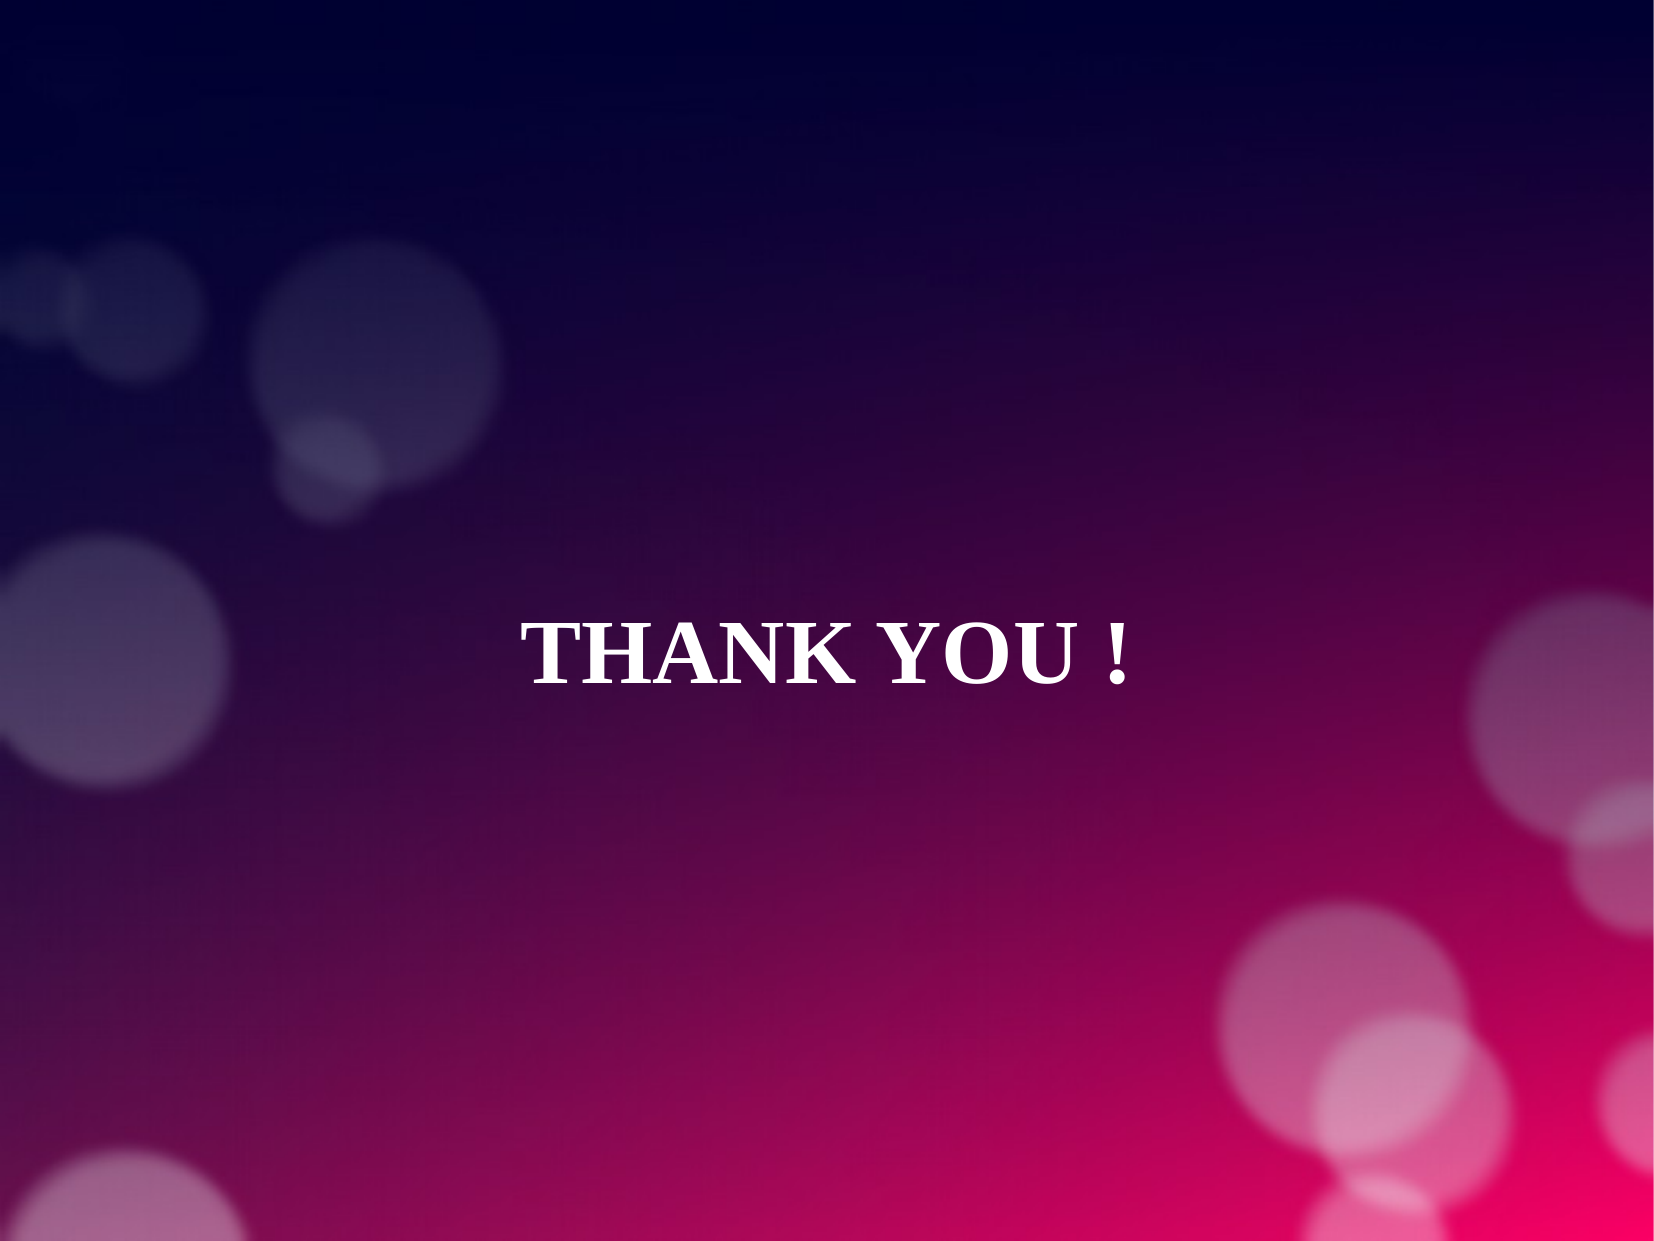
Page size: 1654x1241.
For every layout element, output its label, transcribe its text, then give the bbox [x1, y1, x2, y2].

title THANK YOU ! [82, 548, 1571, 756]
picture [0, 0, 1654, 1241]
